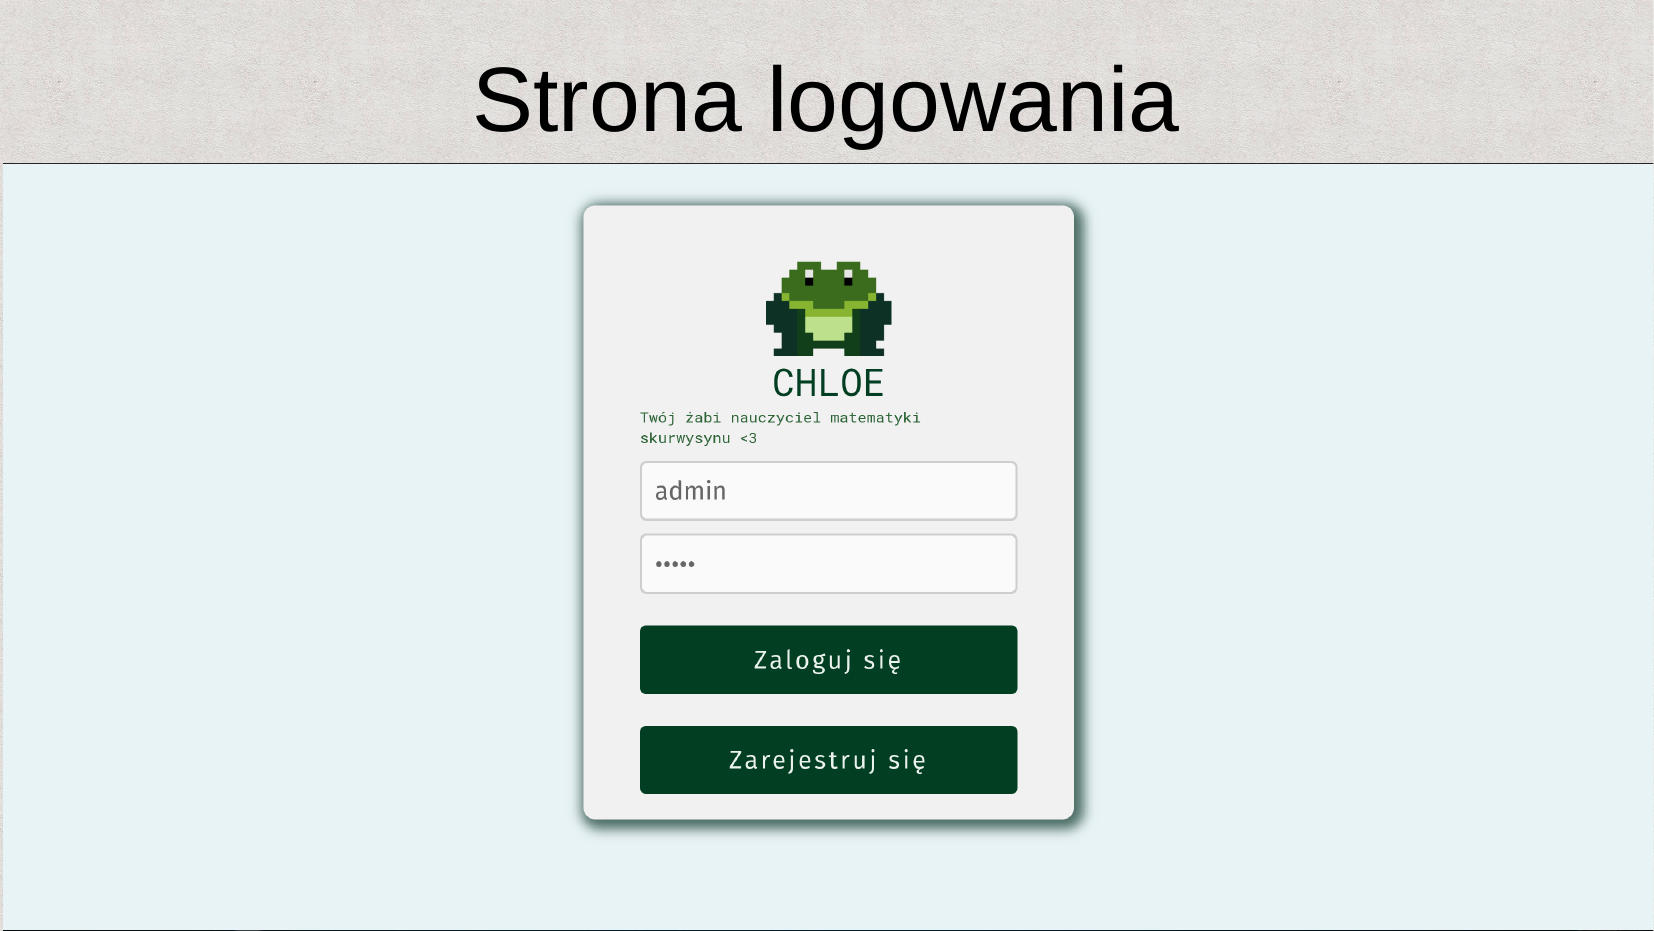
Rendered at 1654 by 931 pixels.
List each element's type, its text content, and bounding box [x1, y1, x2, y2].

picture [0, 0, 1654, 931]
title Strona logowania [82, 21, 1571, 163]
